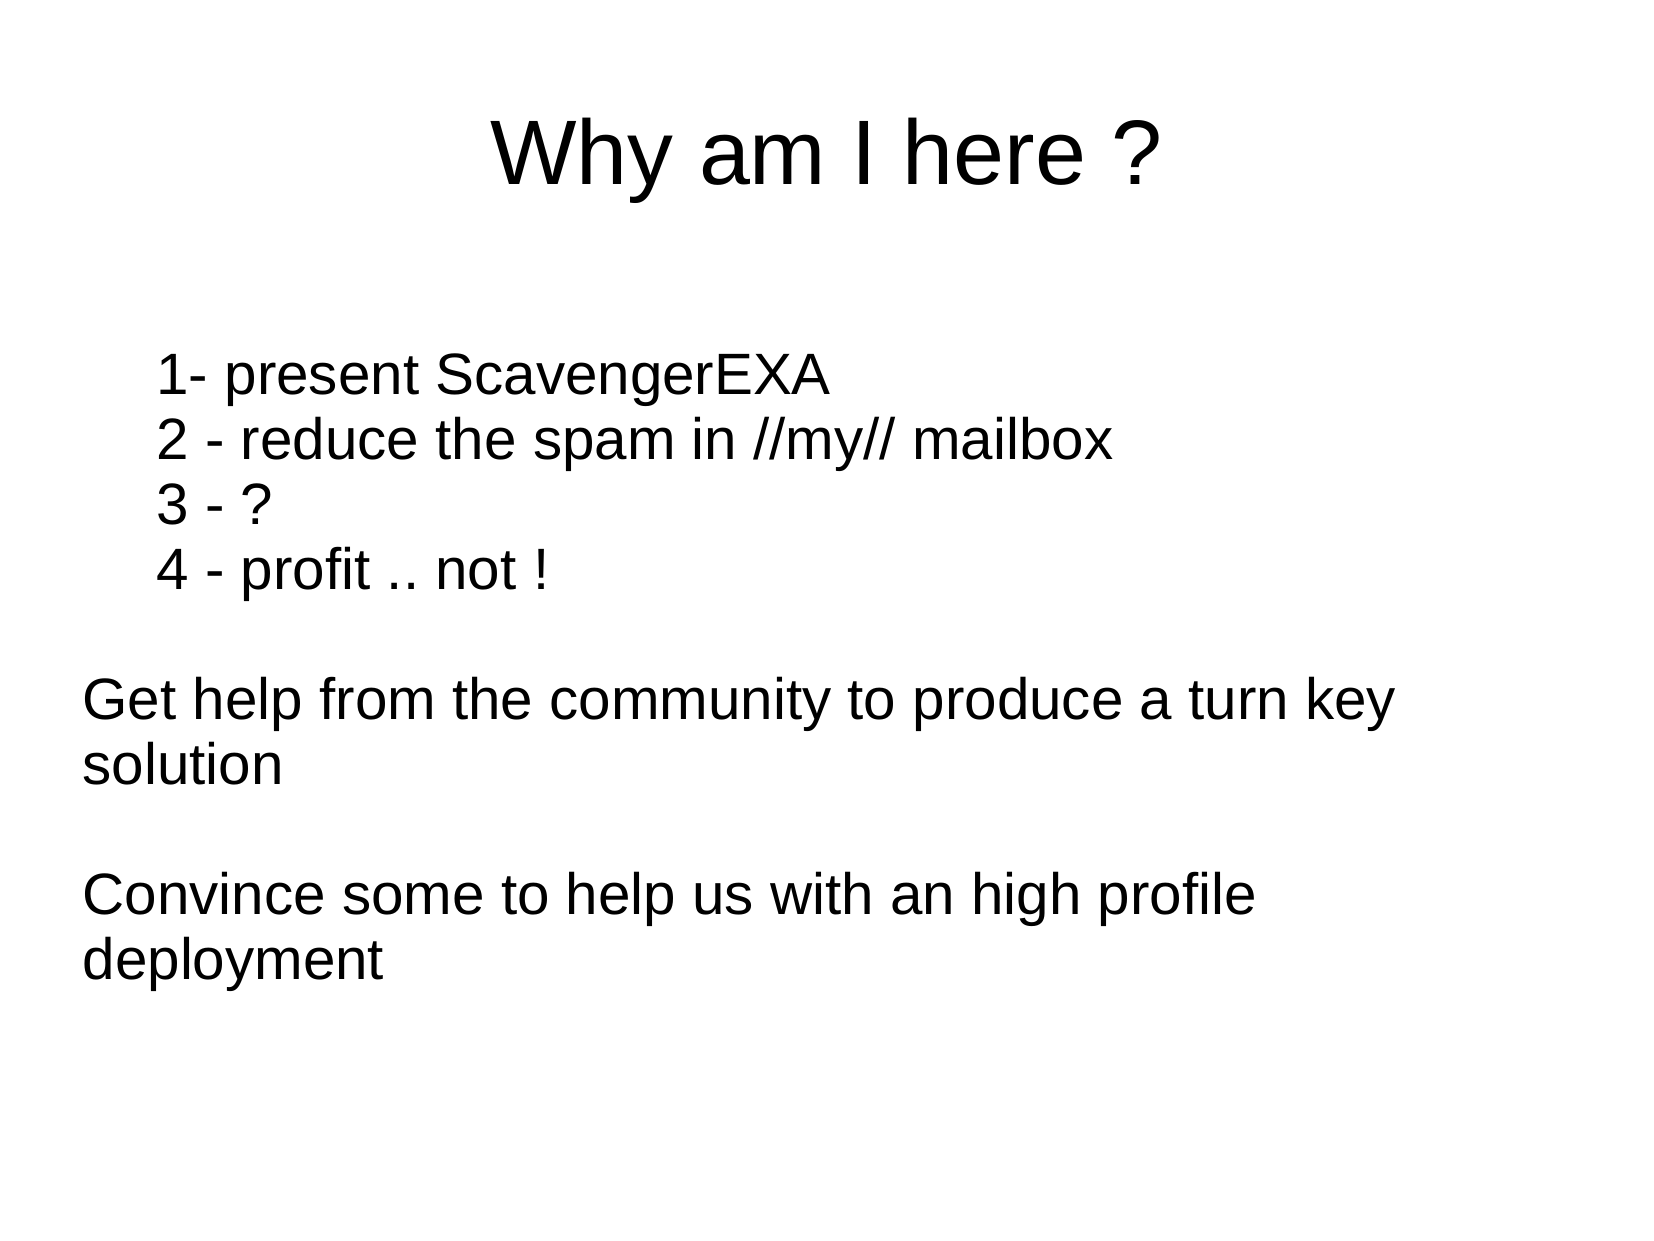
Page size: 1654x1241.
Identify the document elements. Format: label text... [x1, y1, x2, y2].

title Why am I here ? [82, 56, 1571, 250]
subtitle 1- present ScavengerEXA 2 - reduce the spam in //my// mailbox 3 - ? 4 - profit .. not ! Get help from the community to produce a turn key solution Convince some to help us with an high profile deployment [82, 297, 1571, 1102]
